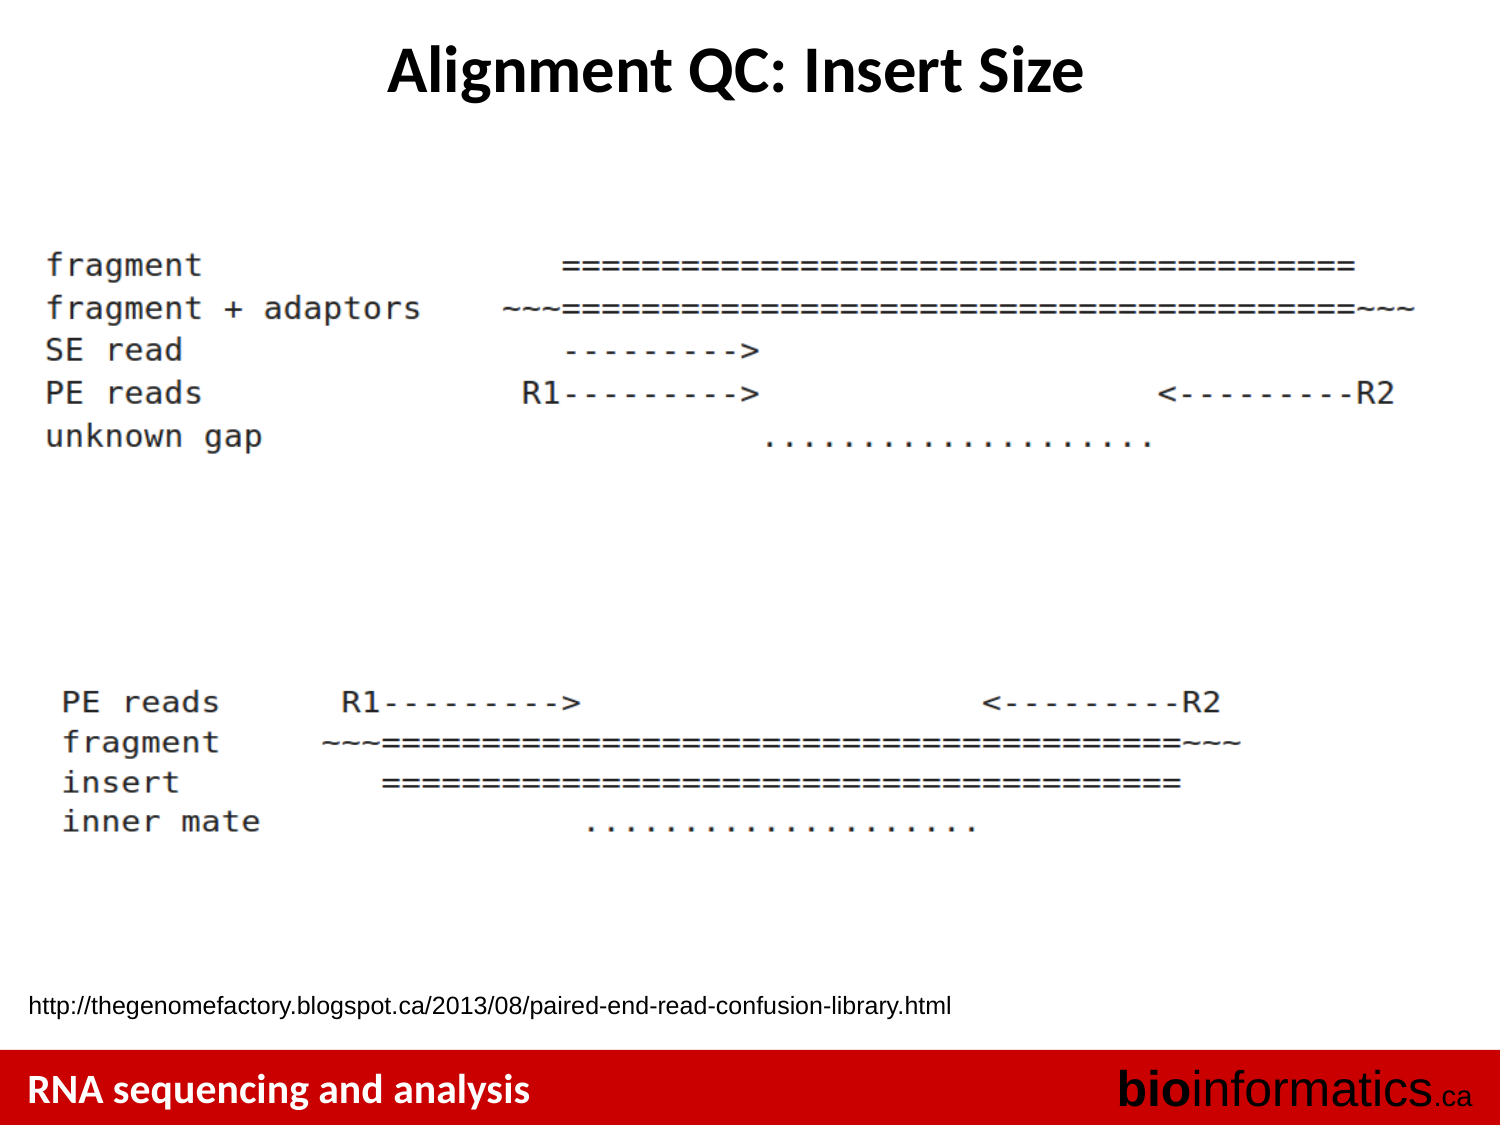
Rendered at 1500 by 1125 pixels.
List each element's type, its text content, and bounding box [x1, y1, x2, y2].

title Alignment QC: Insert Size [11, 0, 1462, 170]
text_box http://thegenomefactory.blogspot.ca/2013/08/paired-end-read-confusion-library.html [13, 984, 969, 1028]
picture [11, 229, 1477, 478]
picture [47, 666, 1500, 863]
